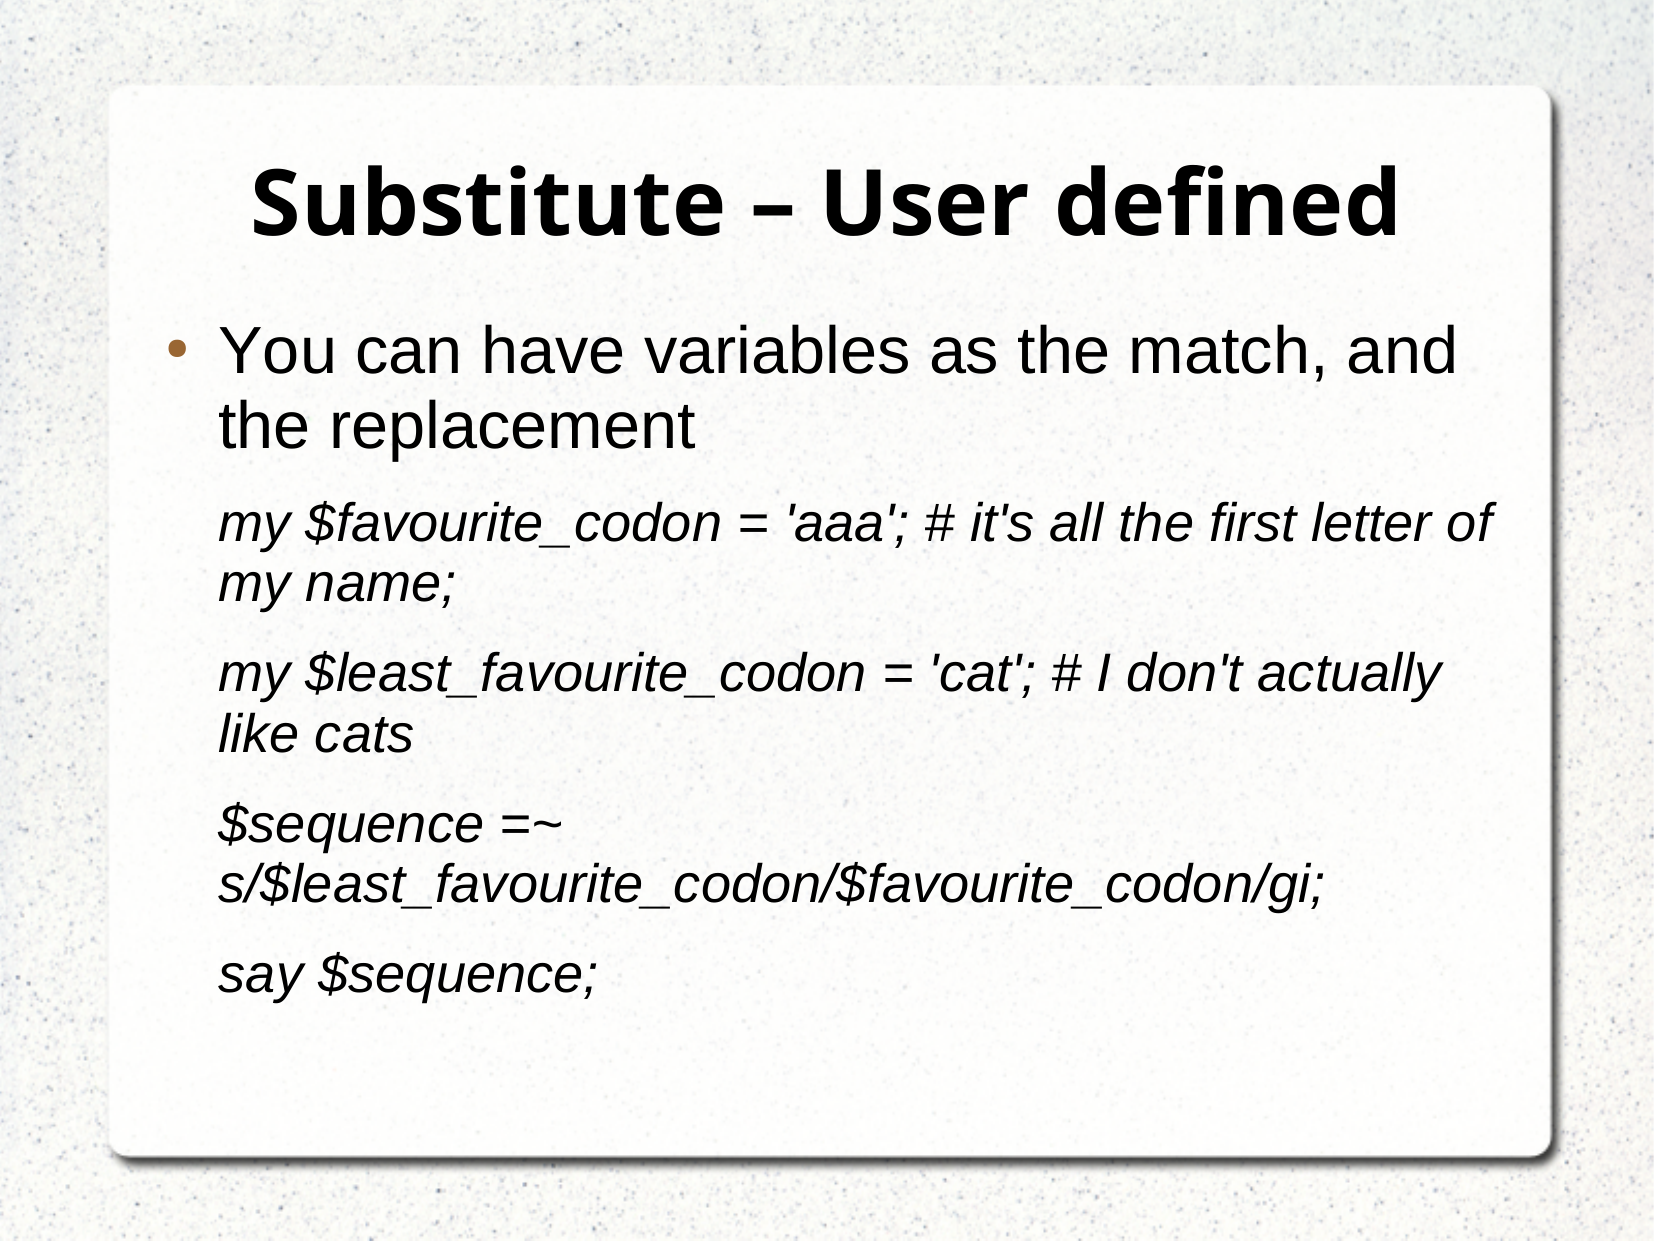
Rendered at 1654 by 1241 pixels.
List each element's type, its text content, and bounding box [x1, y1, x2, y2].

picture [0, 0, 1654, 1241]
list You can have variables as the match, and the replacement my $favourite_codon = 'aaa'; # it's all the first letter of my name; my $least_favourite_codon = 'cat'; # I don't actually like cats $sequence =~ s/$least_favourite_codon/$favourite_codon/gi; say $sequence; [147, 313, 1506, 1004]
title Substitute – User defined [118, 96, 1536, 304]
